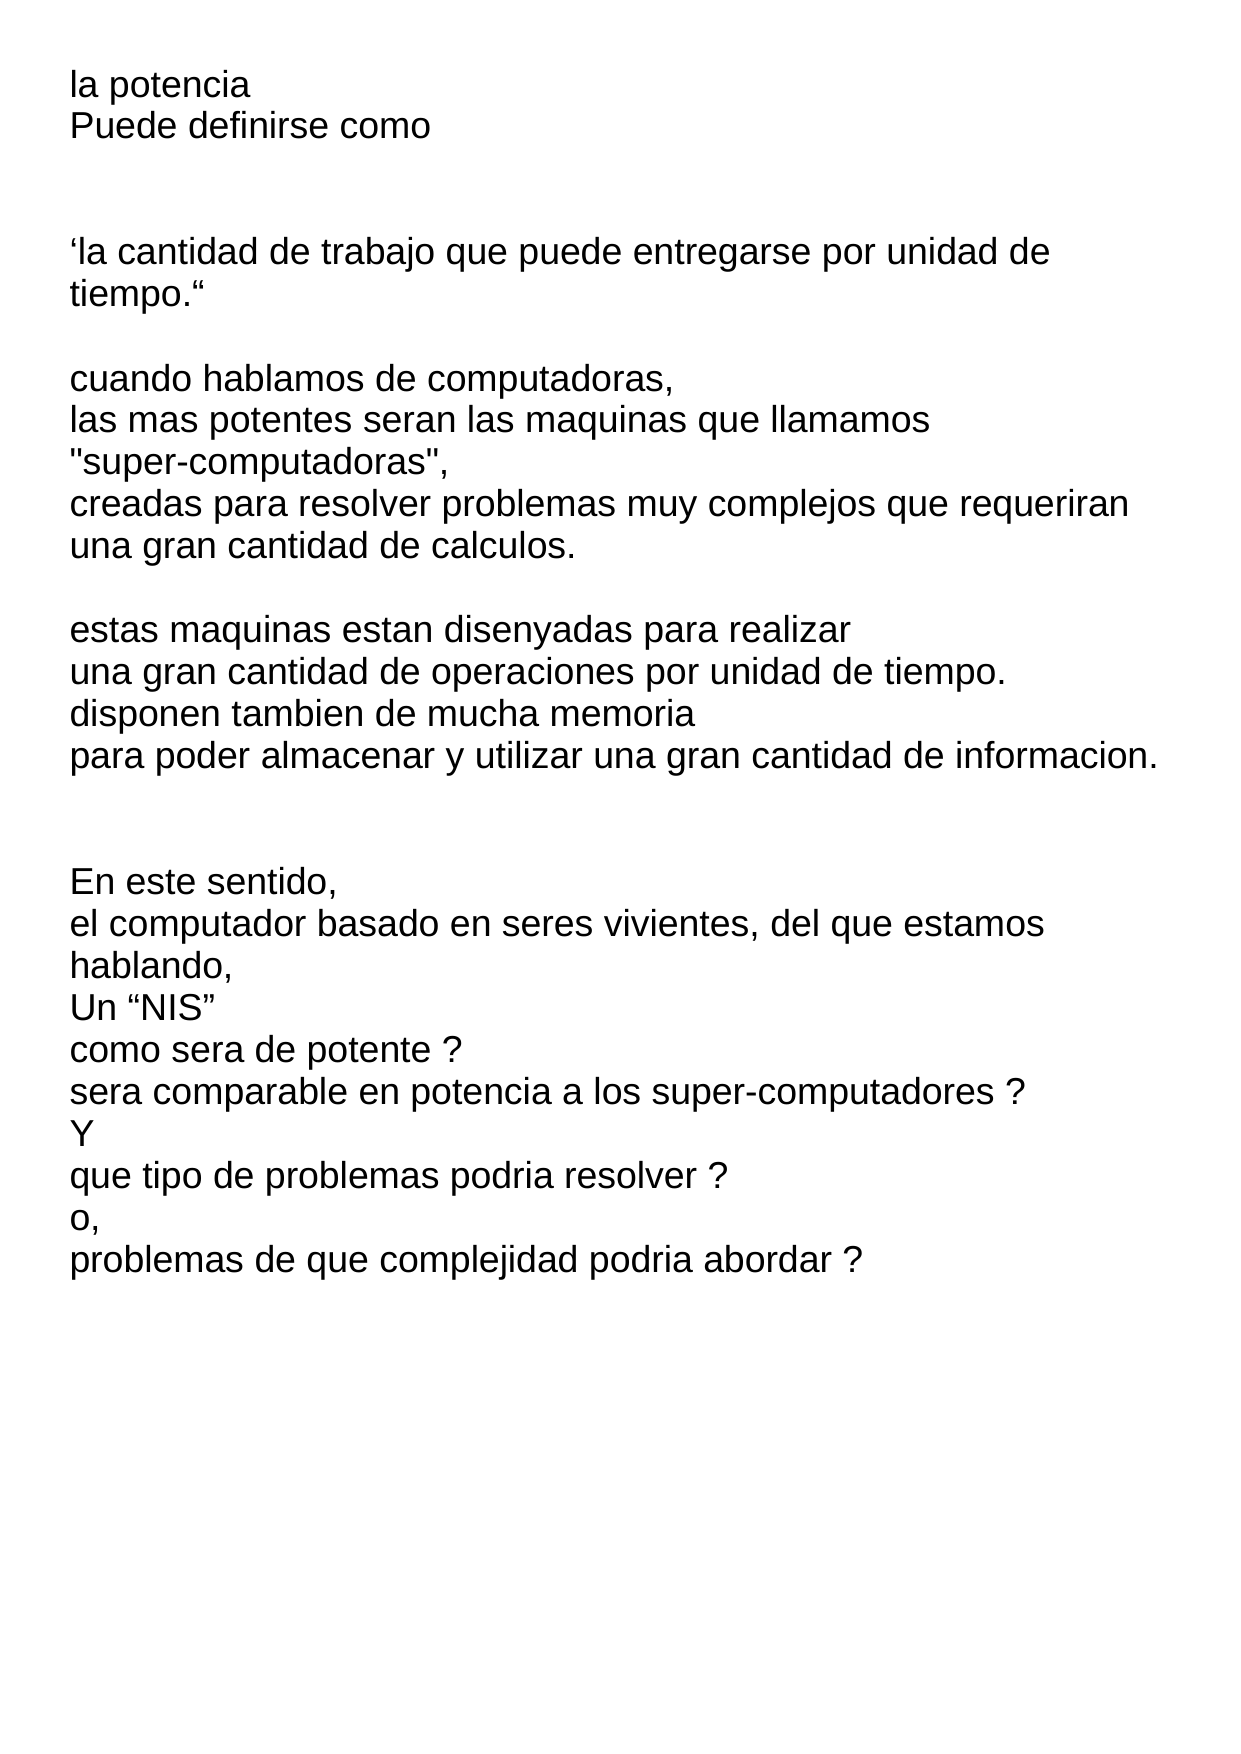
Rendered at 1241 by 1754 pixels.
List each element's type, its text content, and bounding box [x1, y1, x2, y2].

text_box la potencia Puede definirse como ‘la cantidad de trabajo que puede entregarse por unidad de tiempo.“ cuando hablamos de computadoras, las mas potentes seran las maquinas que llamamos "super-computadoras", creadas para resolver problemas muy complejos que requeriran una gran cantidad de calculos. estas maquinas estan disenyadas para realizar una gran cantidad de operaciones por unidad de tiempo. disponen tambien de mucha memoria para poder almacenar y utilizar una gran cantidad de informacion. En este sentido, el computador basado en seres vivientes, del que estamos hablando, Un “NIS” como sera de potente ? sera comparable en potencia a los super-computadores ? Y que tipo de problemas podria resolver ? o, problemas de que complejidad podria abordar ? [54, 55, 1182, 1289]
